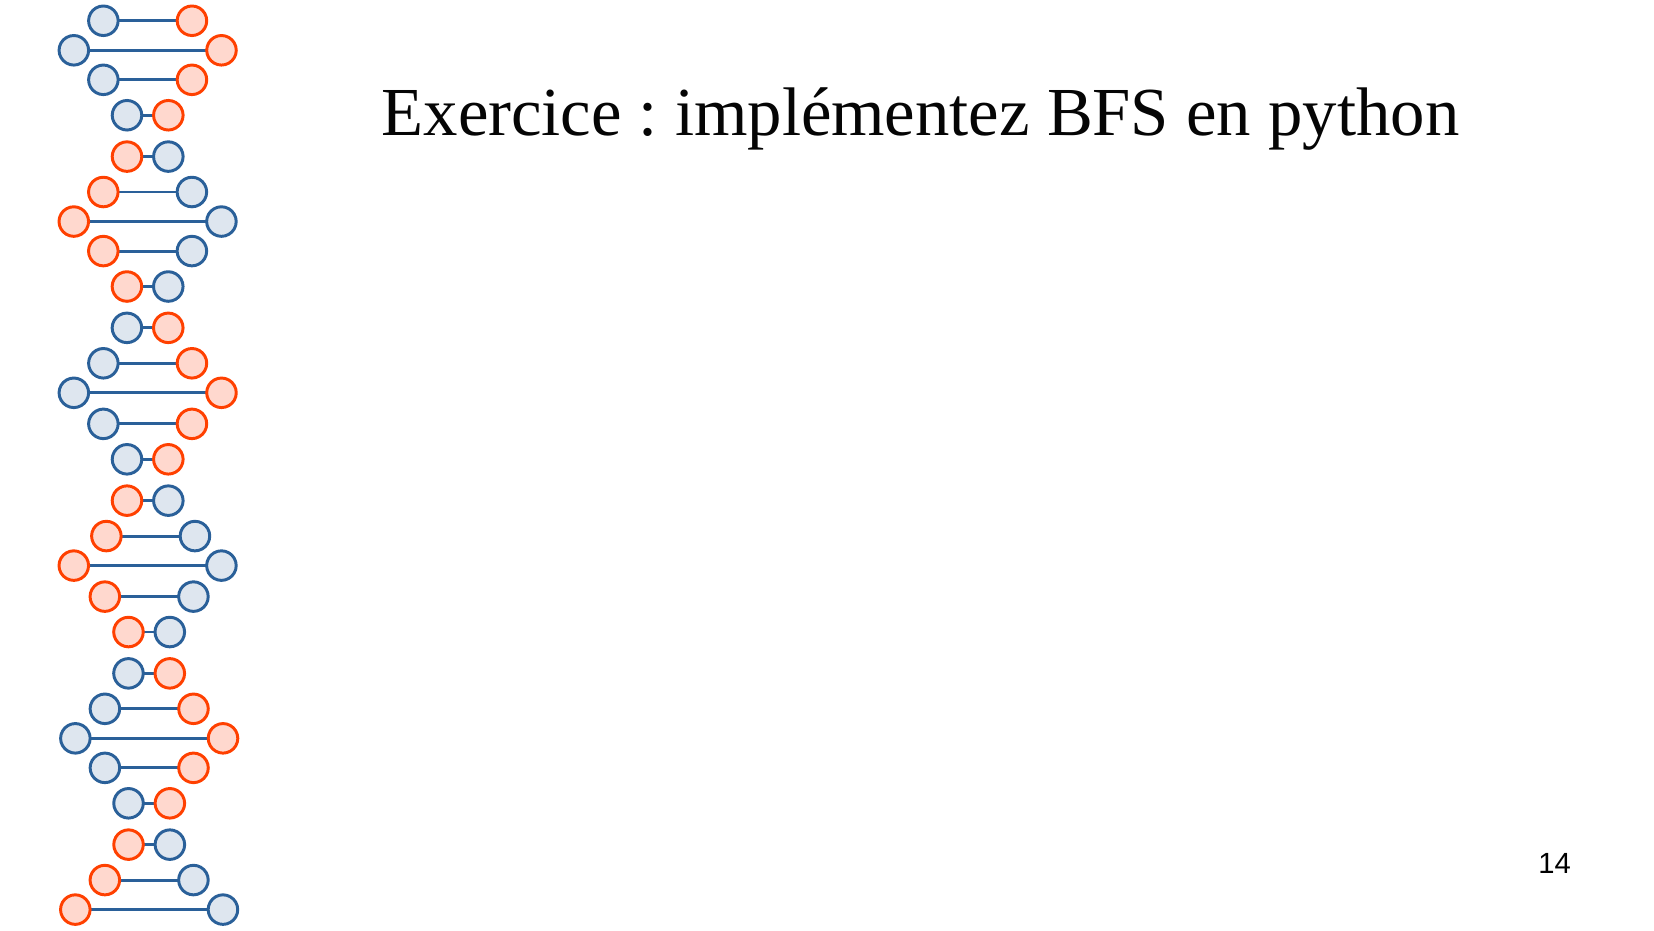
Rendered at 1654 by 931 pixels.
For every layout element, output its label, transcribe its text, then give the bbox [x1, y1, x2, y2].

title Exercice : implémentez BFS en python [265, 35, 1595, 189]
